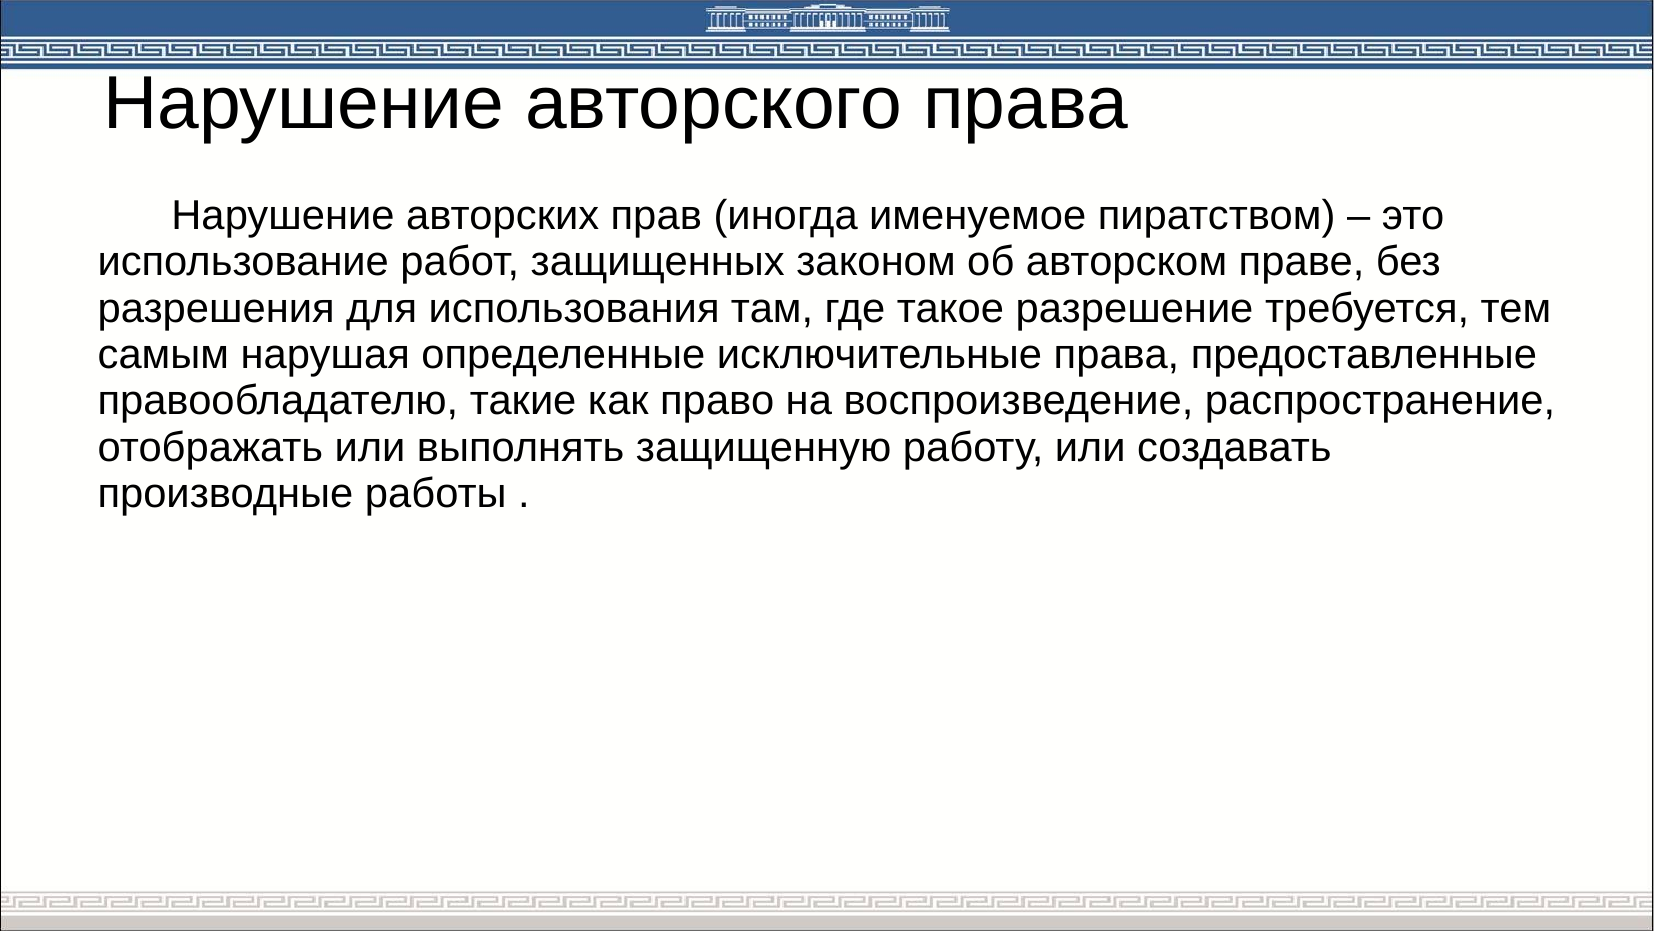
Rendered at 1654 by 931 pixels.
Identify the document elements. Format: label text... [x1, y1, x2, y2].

picture [0, 0, 1654, 931]
text_box Нарушение авторских прав (иногда именуемое пиратством) – это использование работ, защищенных законом об авторском праве, без разрешения для использования там, где такое разрешение требуется, тем самым нарушая определенные исключительные права, предоставленные правообладателю, такие как право на воспроизведение, распространение, отображать или выполнять защищенную работу, или создавать производные работы . [82, 184, 1571, 931]
text_box Нарушение авторского права [88, 53, 1477, 153]
